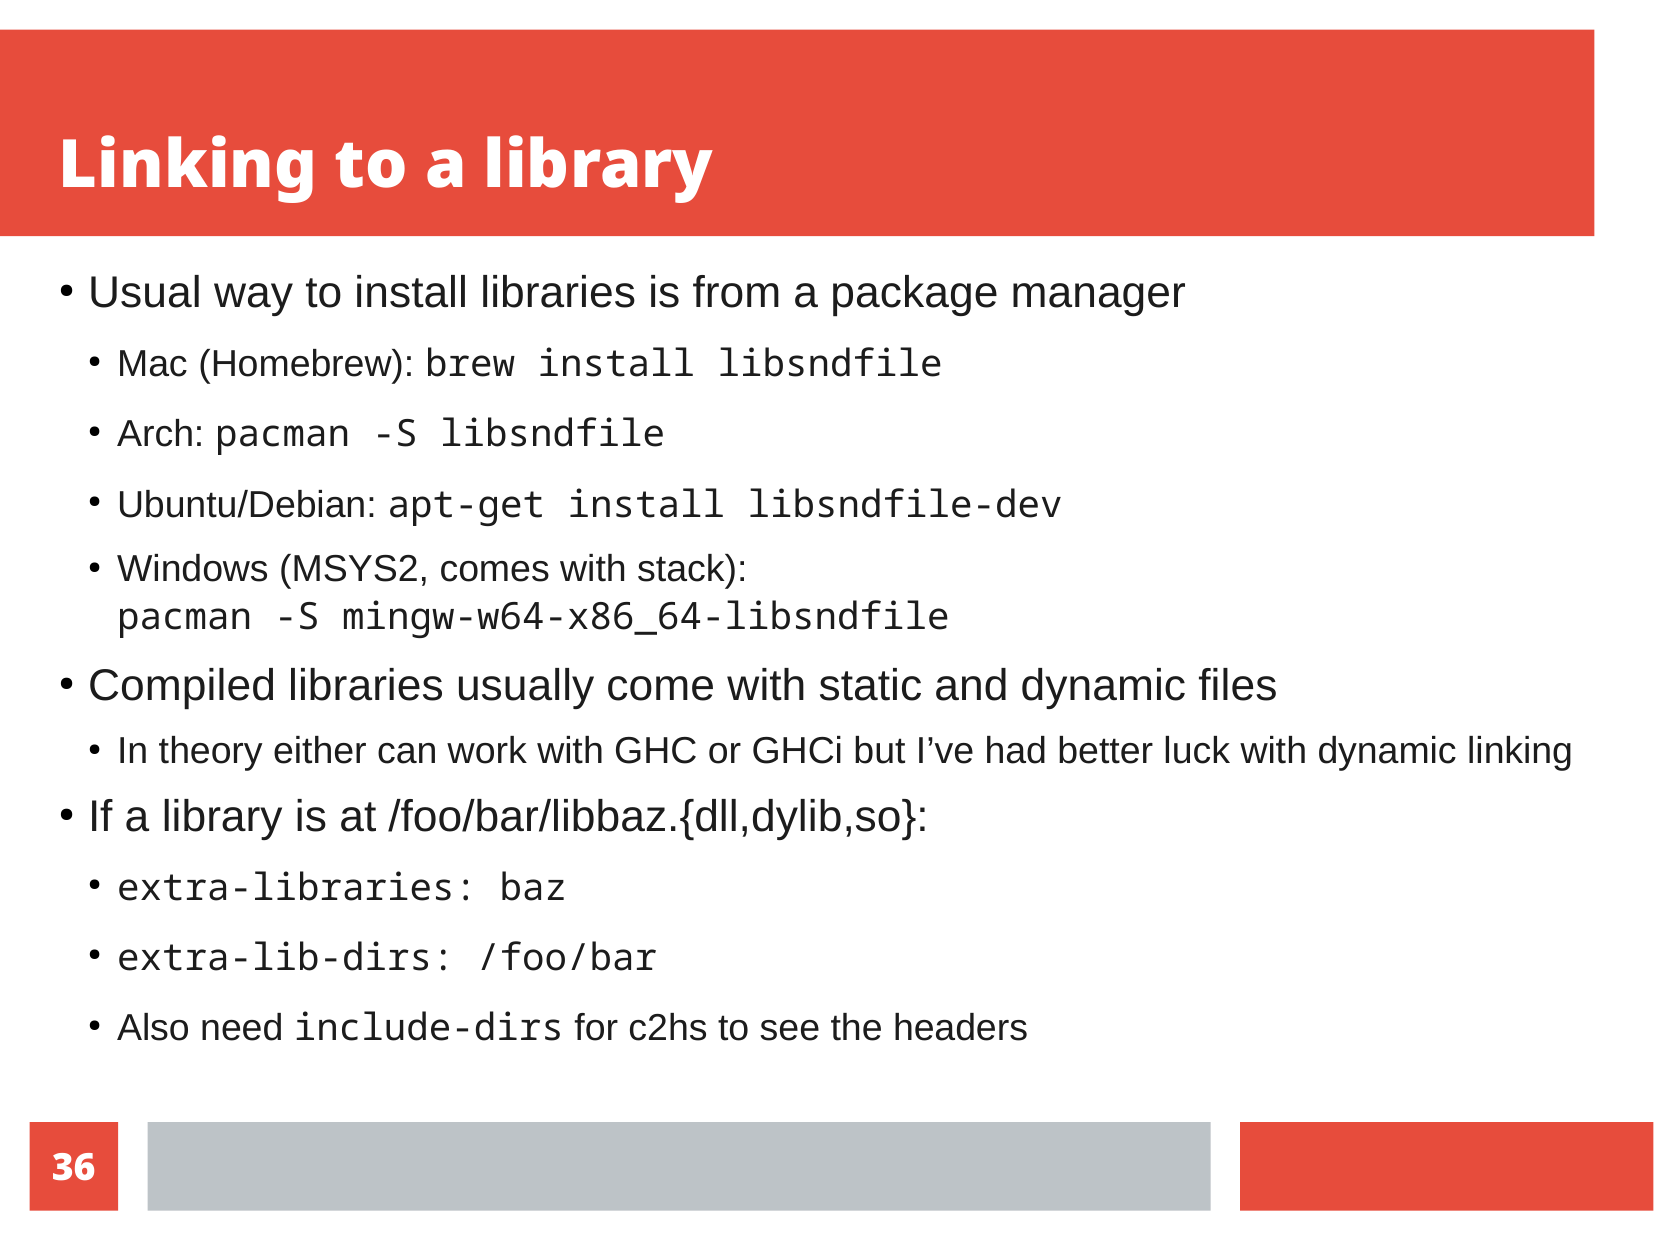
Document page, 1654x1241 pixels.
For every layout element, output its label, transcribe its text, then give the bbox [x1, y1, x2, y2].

list Usual way to install libraries is from a package manager Mac (Homebrew): brew install libsndfile Arch: pacman -S libsndfile Ubuntu/Debian: apt-get install libsndfile-dev Windows (MSYS2, comes with stack): pacman -S mingw-w64-x86_64-libsndfile Compiled libraries usually come with static and dynamic files In theory either can work with GHC or GHCi but I’ve had better luck with dynamic linking If a library is at /foo/bar/libbaz.{dll,dylib,so}: extra-libraries: baz extra-lib-dirs: /foo/bar Also need include-dirs for c2hs to see the headers [59, 267, 1606, 1096]
title Linking to a library [59, 59, 1595, 207]
